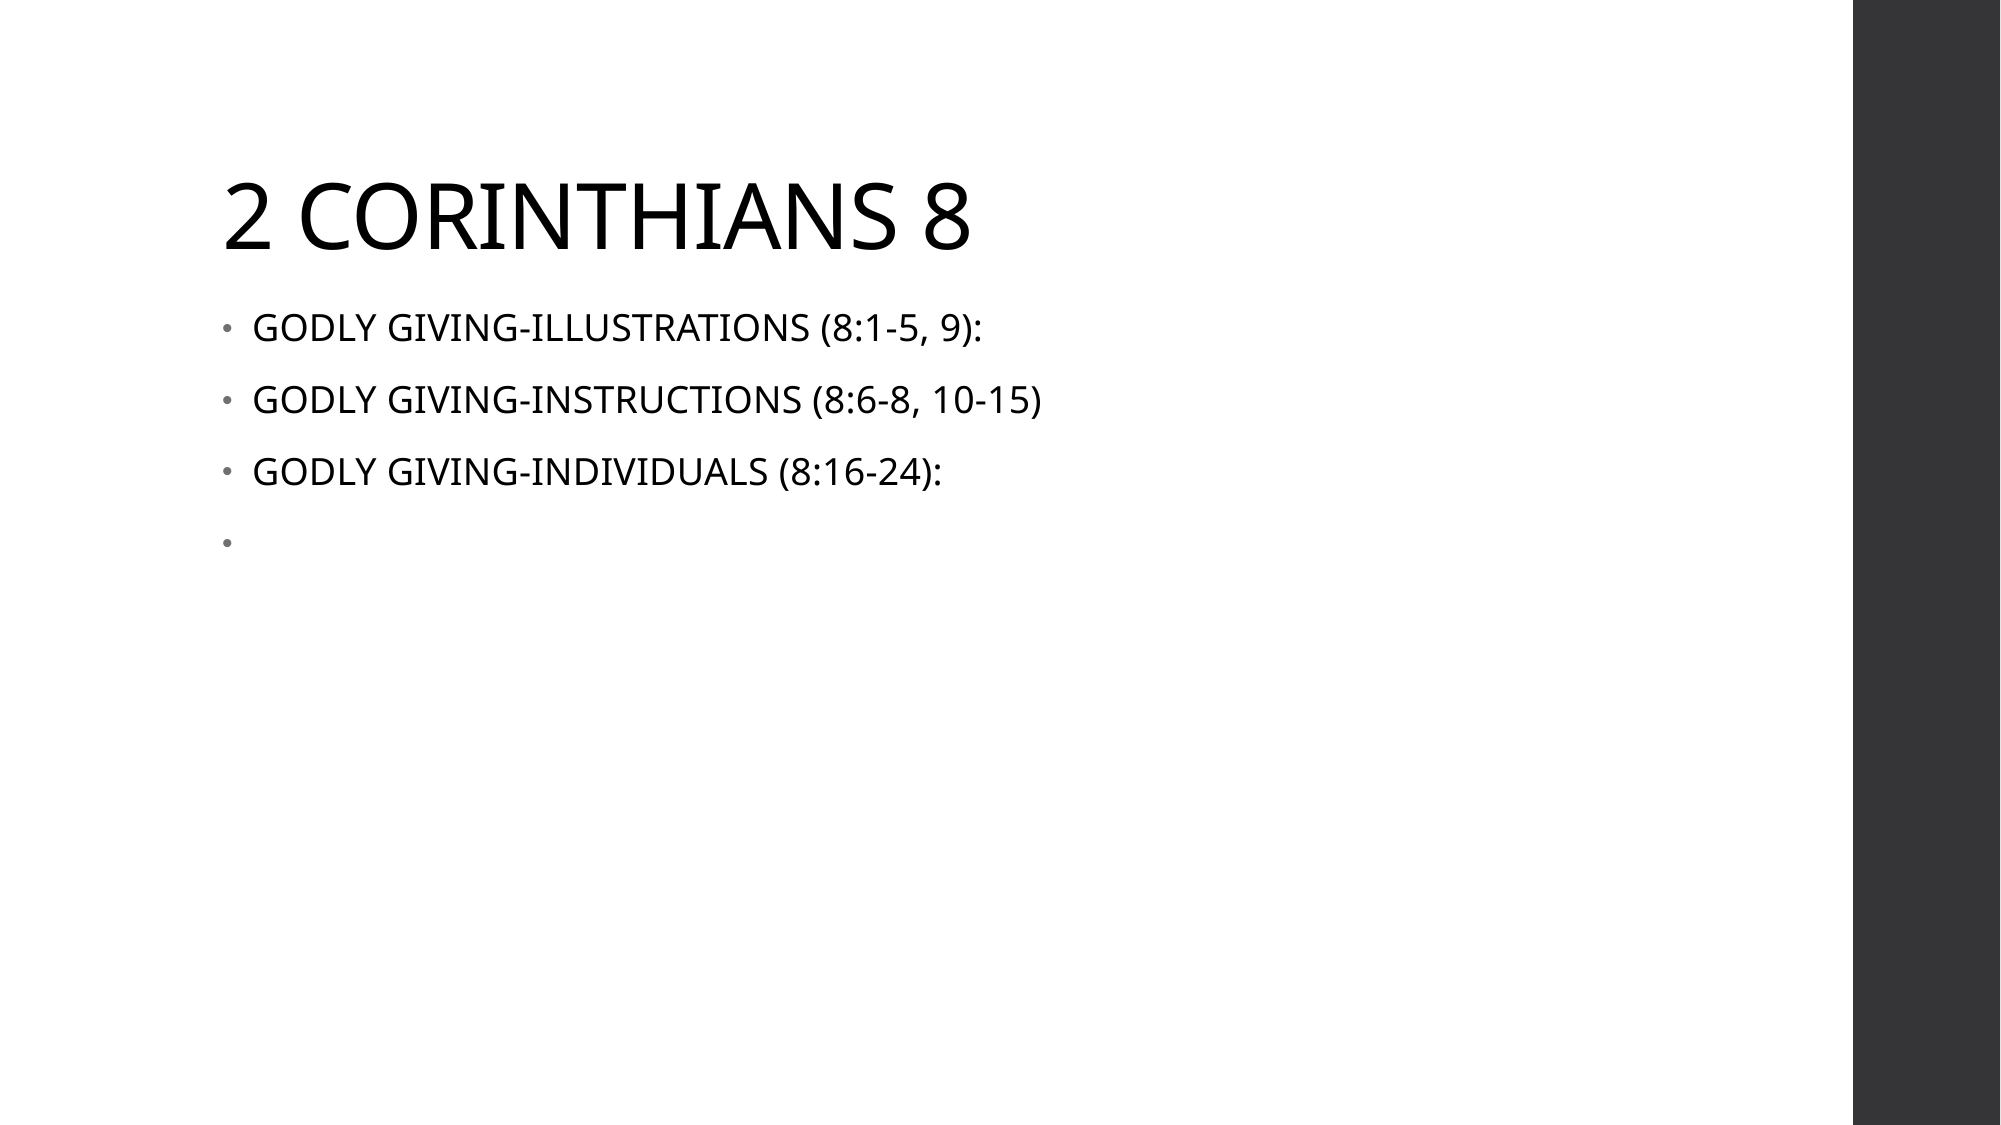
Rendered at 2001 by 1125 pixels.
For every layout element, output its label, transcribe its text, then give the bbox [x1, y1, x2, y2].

title 2 CORINTHIANS 8 [206, 60, 1797, 278]
list GODLY GIVING-ILLUSTRATIONS (8:1-5, 9): GODLY GIVING-INSTRUCTIONS (8:6-8, 10-15) GODLY GIVING-INDIVIDUALS (8:16-24): [206, 299, 1617, 1014]
